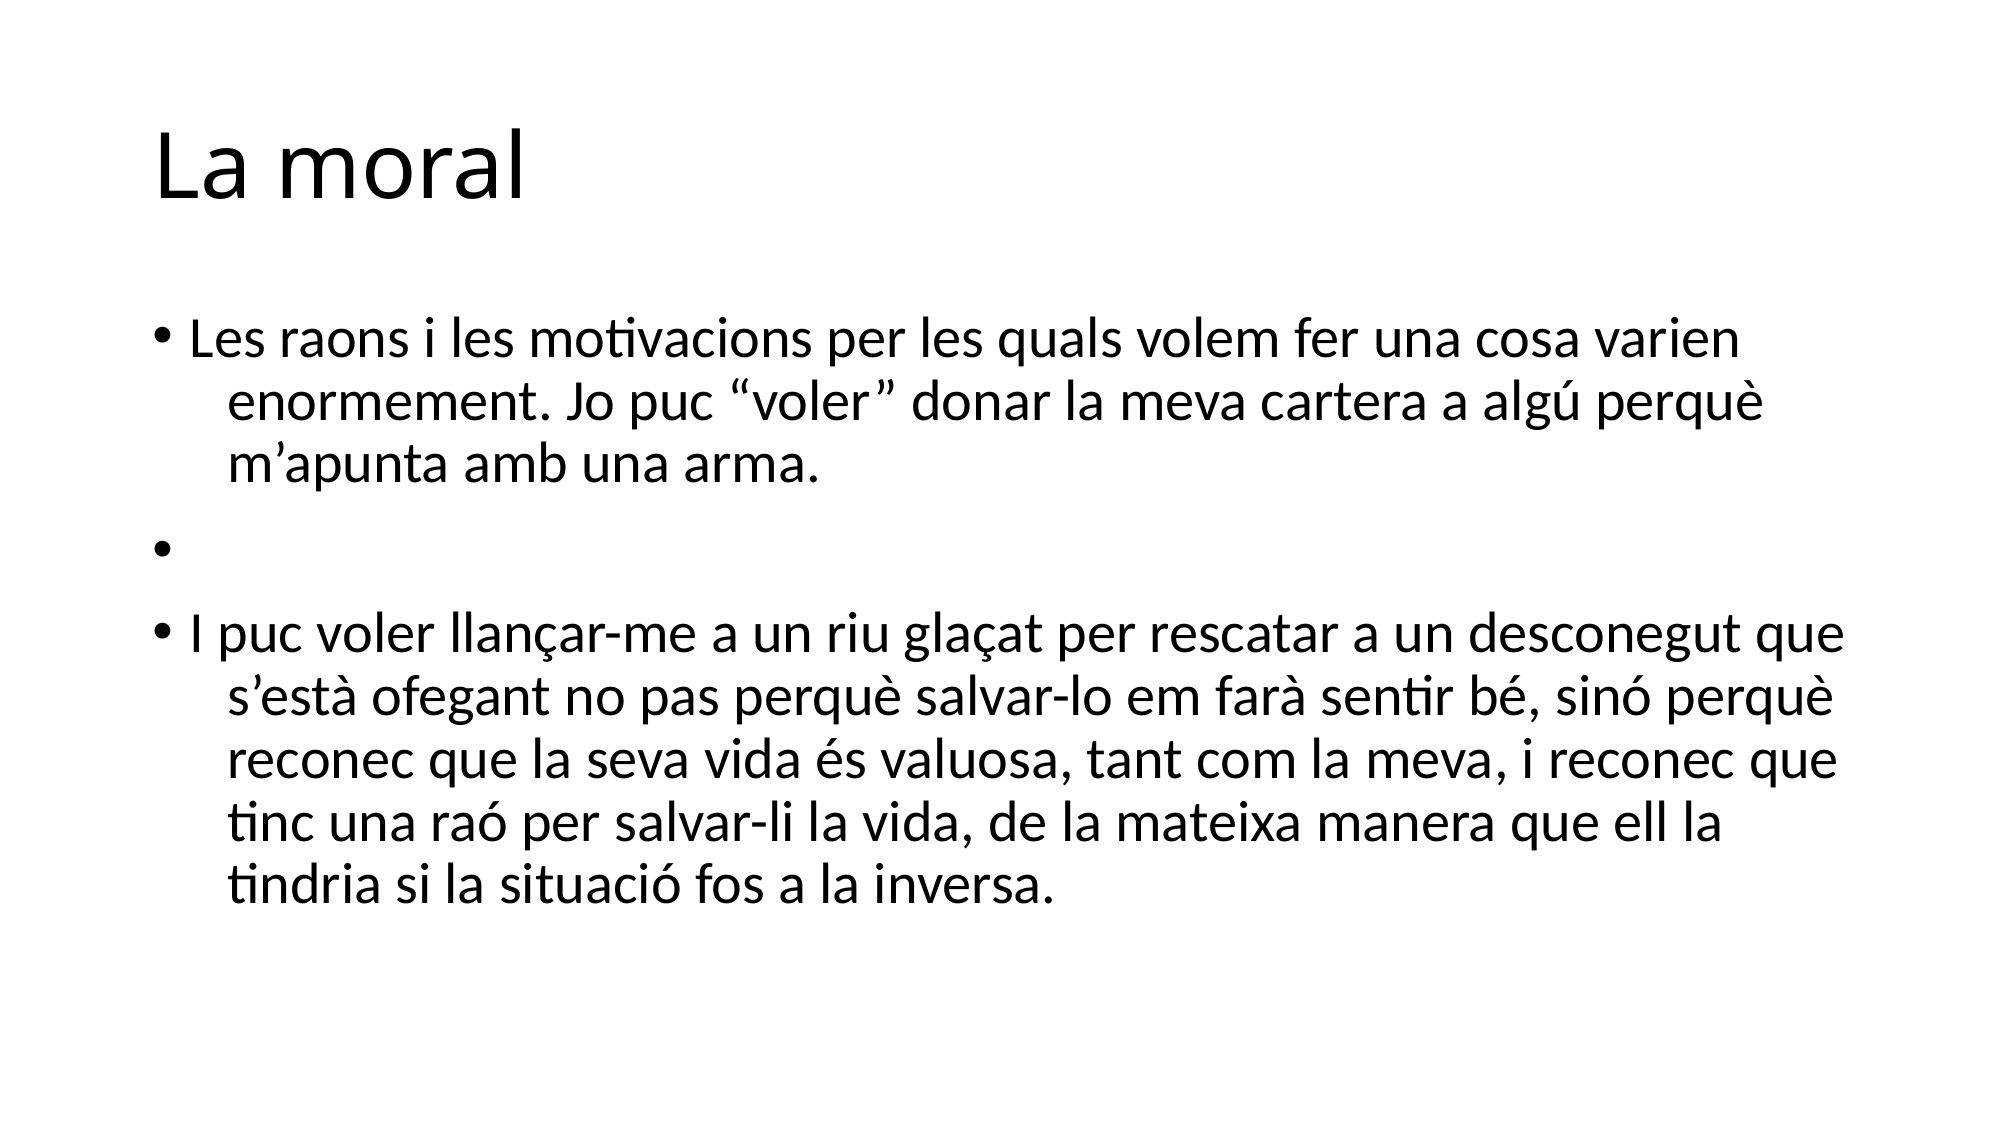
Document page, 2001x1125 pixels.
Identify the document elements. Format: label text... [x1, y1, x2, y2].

title La moral [137, 59, 1863, 278]
list Les raons i les motivacions per les quals volem fer una cosa varien enormement. Jo puc “voler” donar la meva cartera a algú perquè m’apunta amb una arma. I puc voler llançar-me a un riu glaçat per rescatar a un desconegut que s’està ofegant no pas perquè salvar-lo em farà sentir bé, sinó perquè reconec que la seva vida és valuosa, tant com la meva, i reconec que tinc una raó per salvar-li la vida, de la mateixa manera que ell la tindria si la situació fos a la inversa. [137, 299, 1863, 1014]
